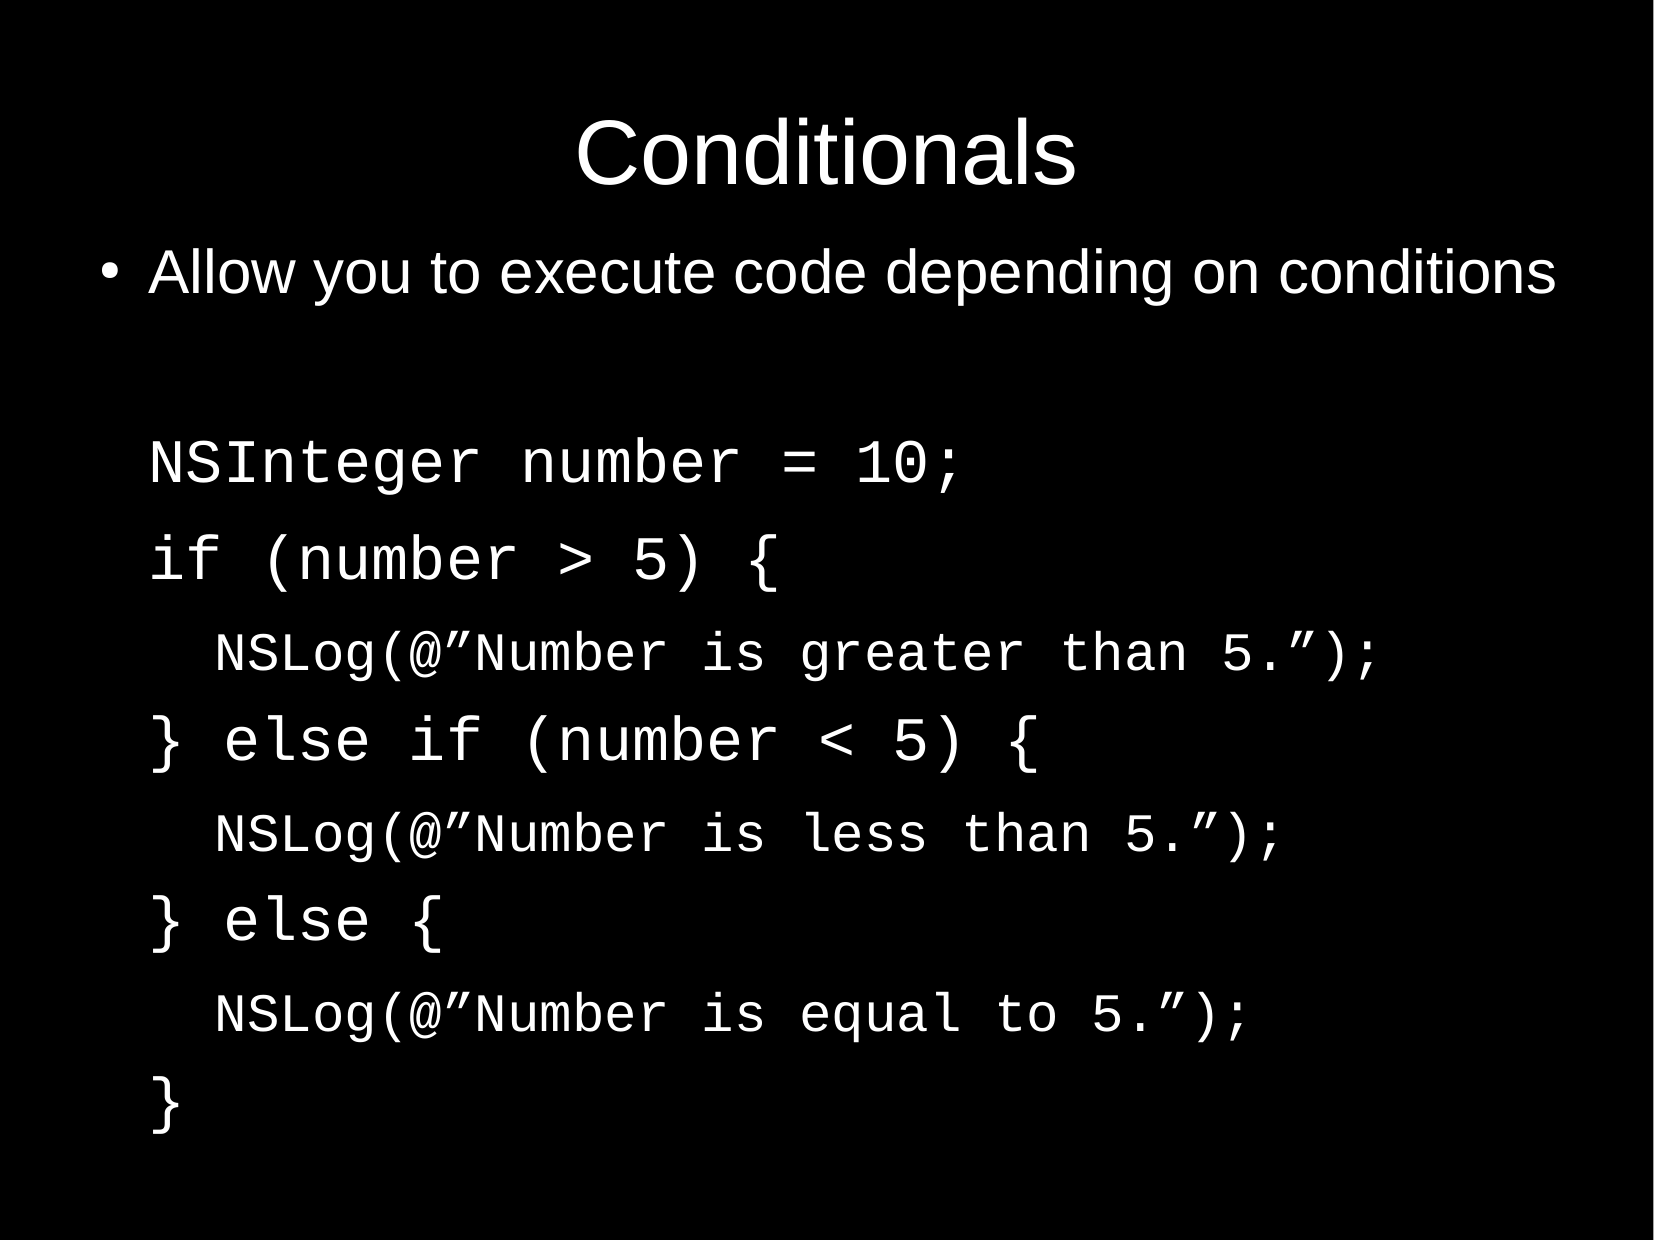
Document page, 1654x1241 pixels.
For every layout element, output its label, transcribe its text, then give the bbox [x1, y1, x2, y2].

list Allow you to execute code depending on conditions NSInteger number = 10; if (number > 5) { NSLog(@”Number is greater than 5.”); } else if (number < 5) { NSLog(@”Number is less than 5.”); } else { NSLog(@”Number is equal to 5.”); } [82, 237, 1571, 1170]
title Conditionals [82, 49, 1571, 237]
